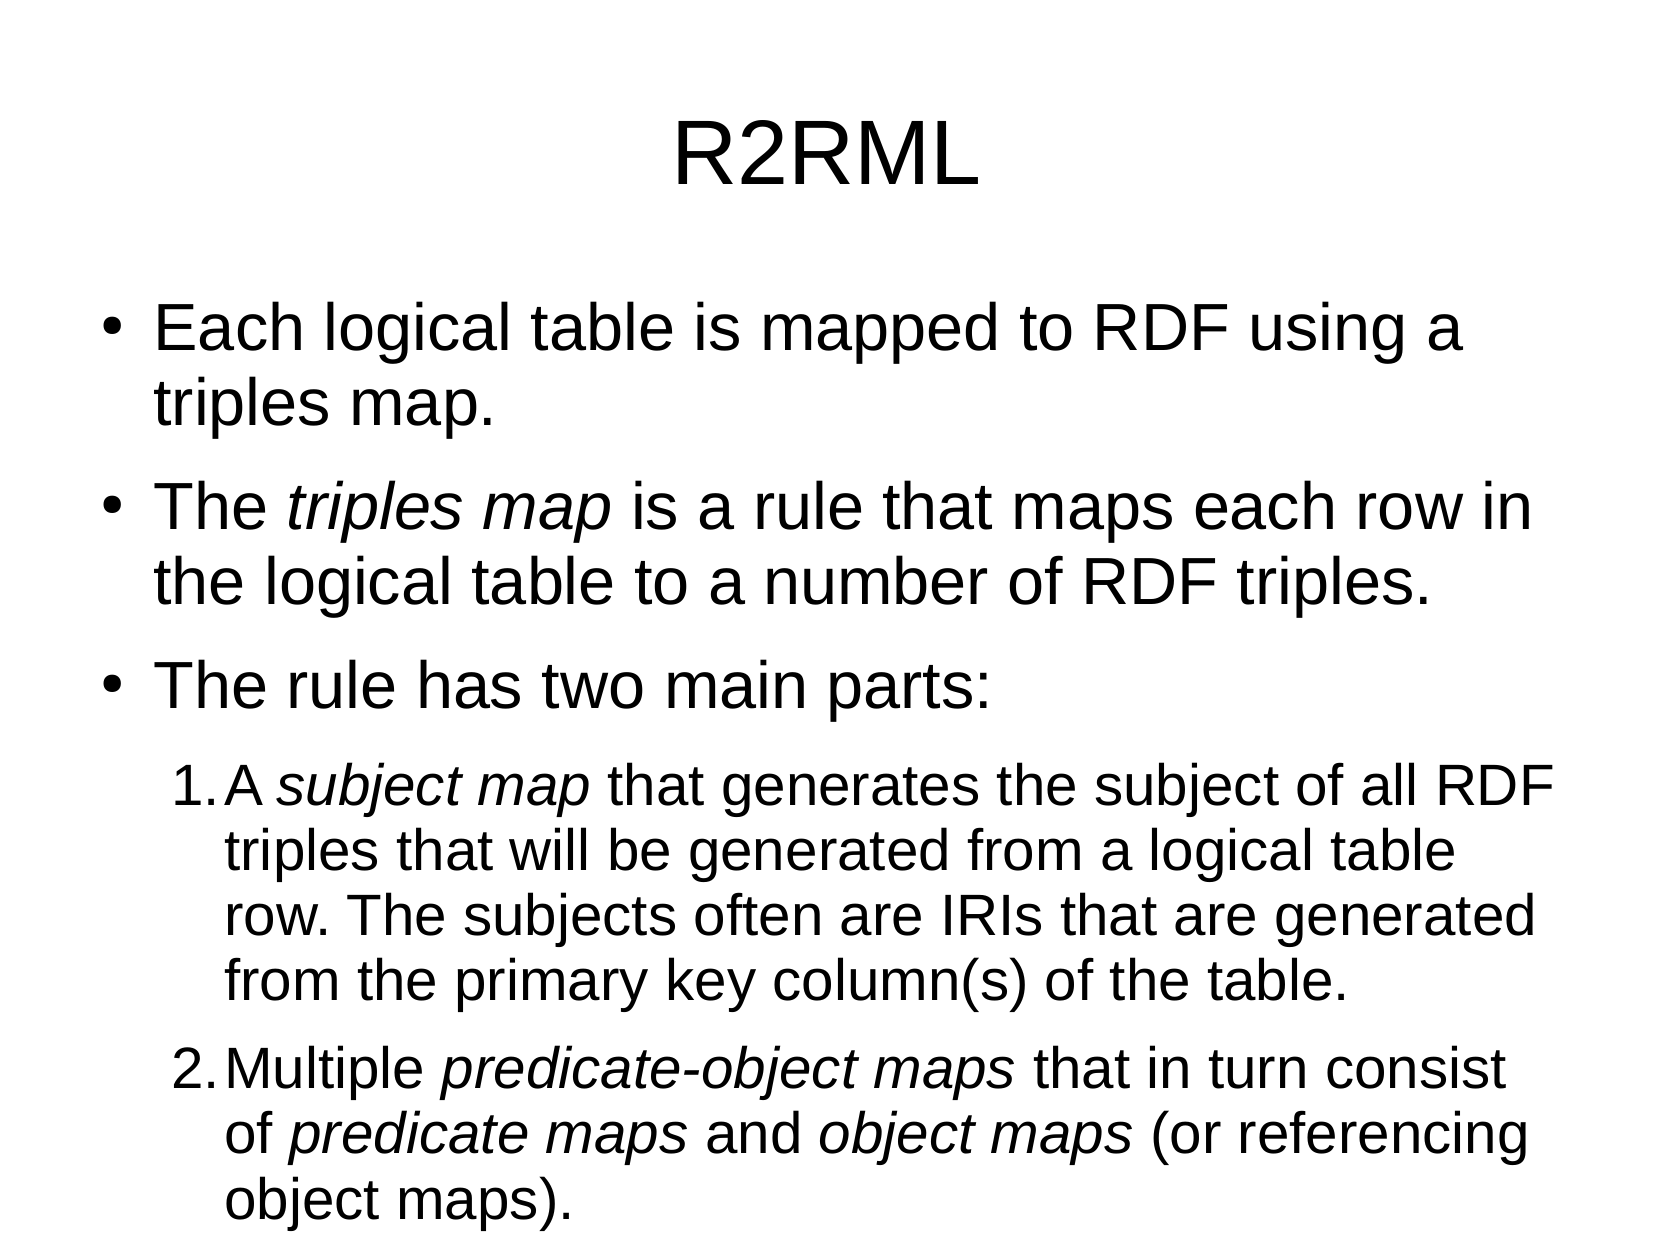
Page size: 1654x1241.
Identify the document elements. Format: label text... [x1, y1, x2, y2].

list Each logical table is mapped to RDF using a triples map. The triples map is a rule that maps each row in the logical table to a number of RDF triples. The rule has two main parts: A subject map that generates the subject of all RDF triples that will be generated from a logical table row. The subjects often are IRIs that are generated from the primary key column(s) of the table. Multiple predicate-object maps that in turn consist of predicate maps and object maps (or referencing object maps). [82, 290, 1571, 1230]
title R2RML [82, 49, 1571, 257]
